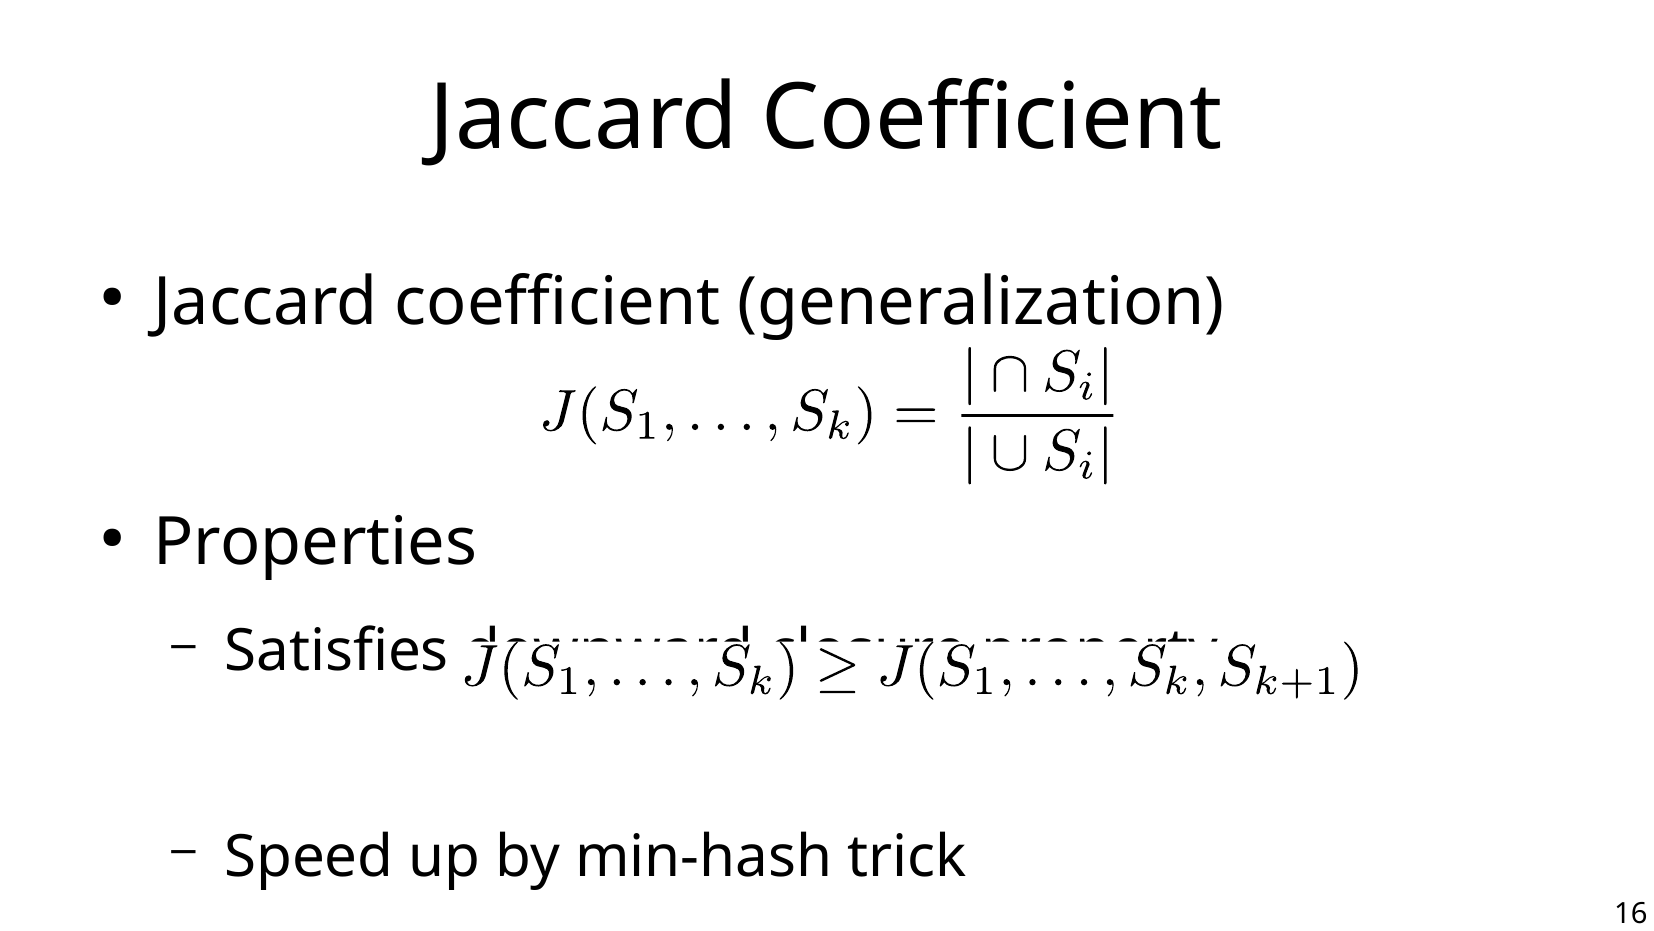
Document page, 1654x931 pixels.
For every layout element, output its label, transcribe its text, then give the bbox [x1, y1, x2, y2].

text_box [460, 641, 1364, 700]
title Jaccard Coefficient [82, 1, 1571, 226]
text_box [538, 347, 1114, 485]
list Jaccard coefficient (generalization) Properties Satisfies downward closure property Speed up by min-hash trick [82, 253, 1571, 901]
